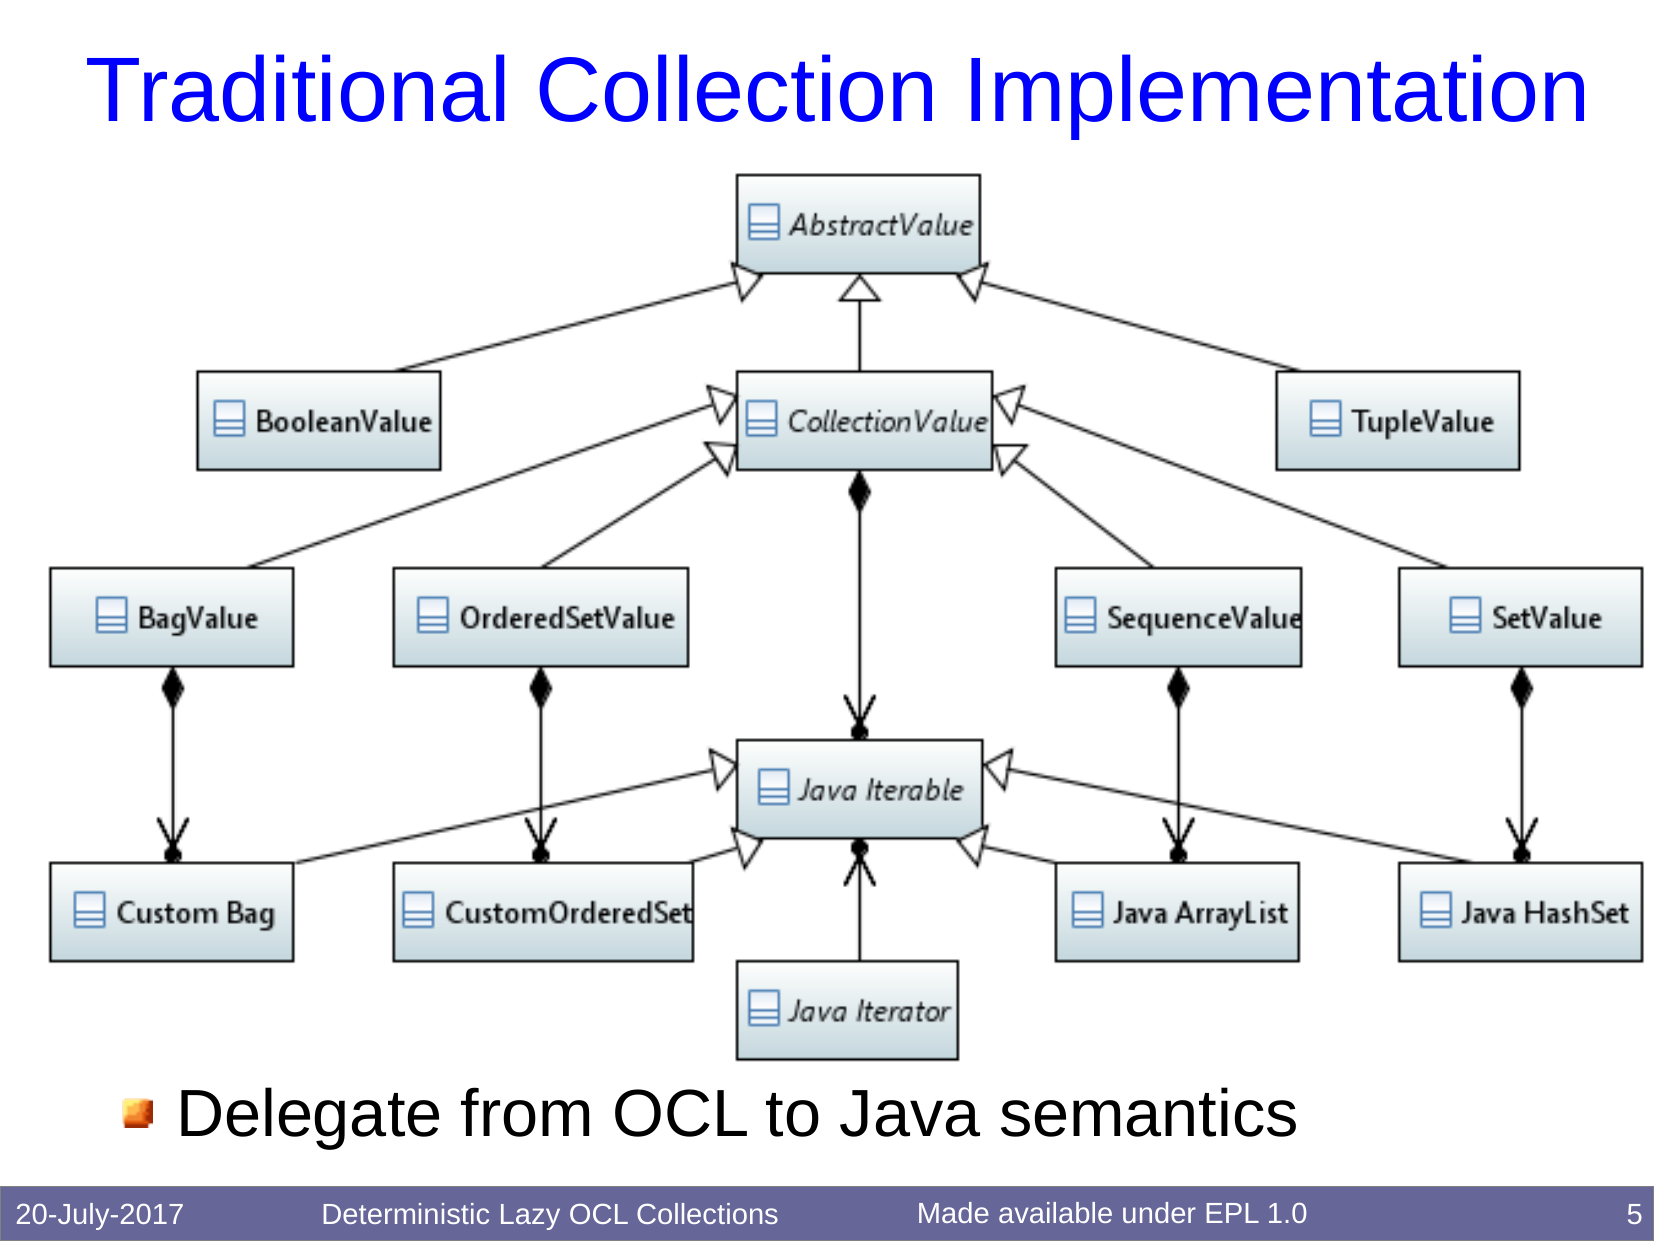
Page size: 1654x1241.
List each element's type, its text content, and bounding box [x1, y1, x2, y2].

list Delegate from OCL to Java semantics [105, 1075, 1545, 1177]
title Traditional Collection Implementation [50, 0, 1629, 150]
picture [0, 150, 1654, 1086]
